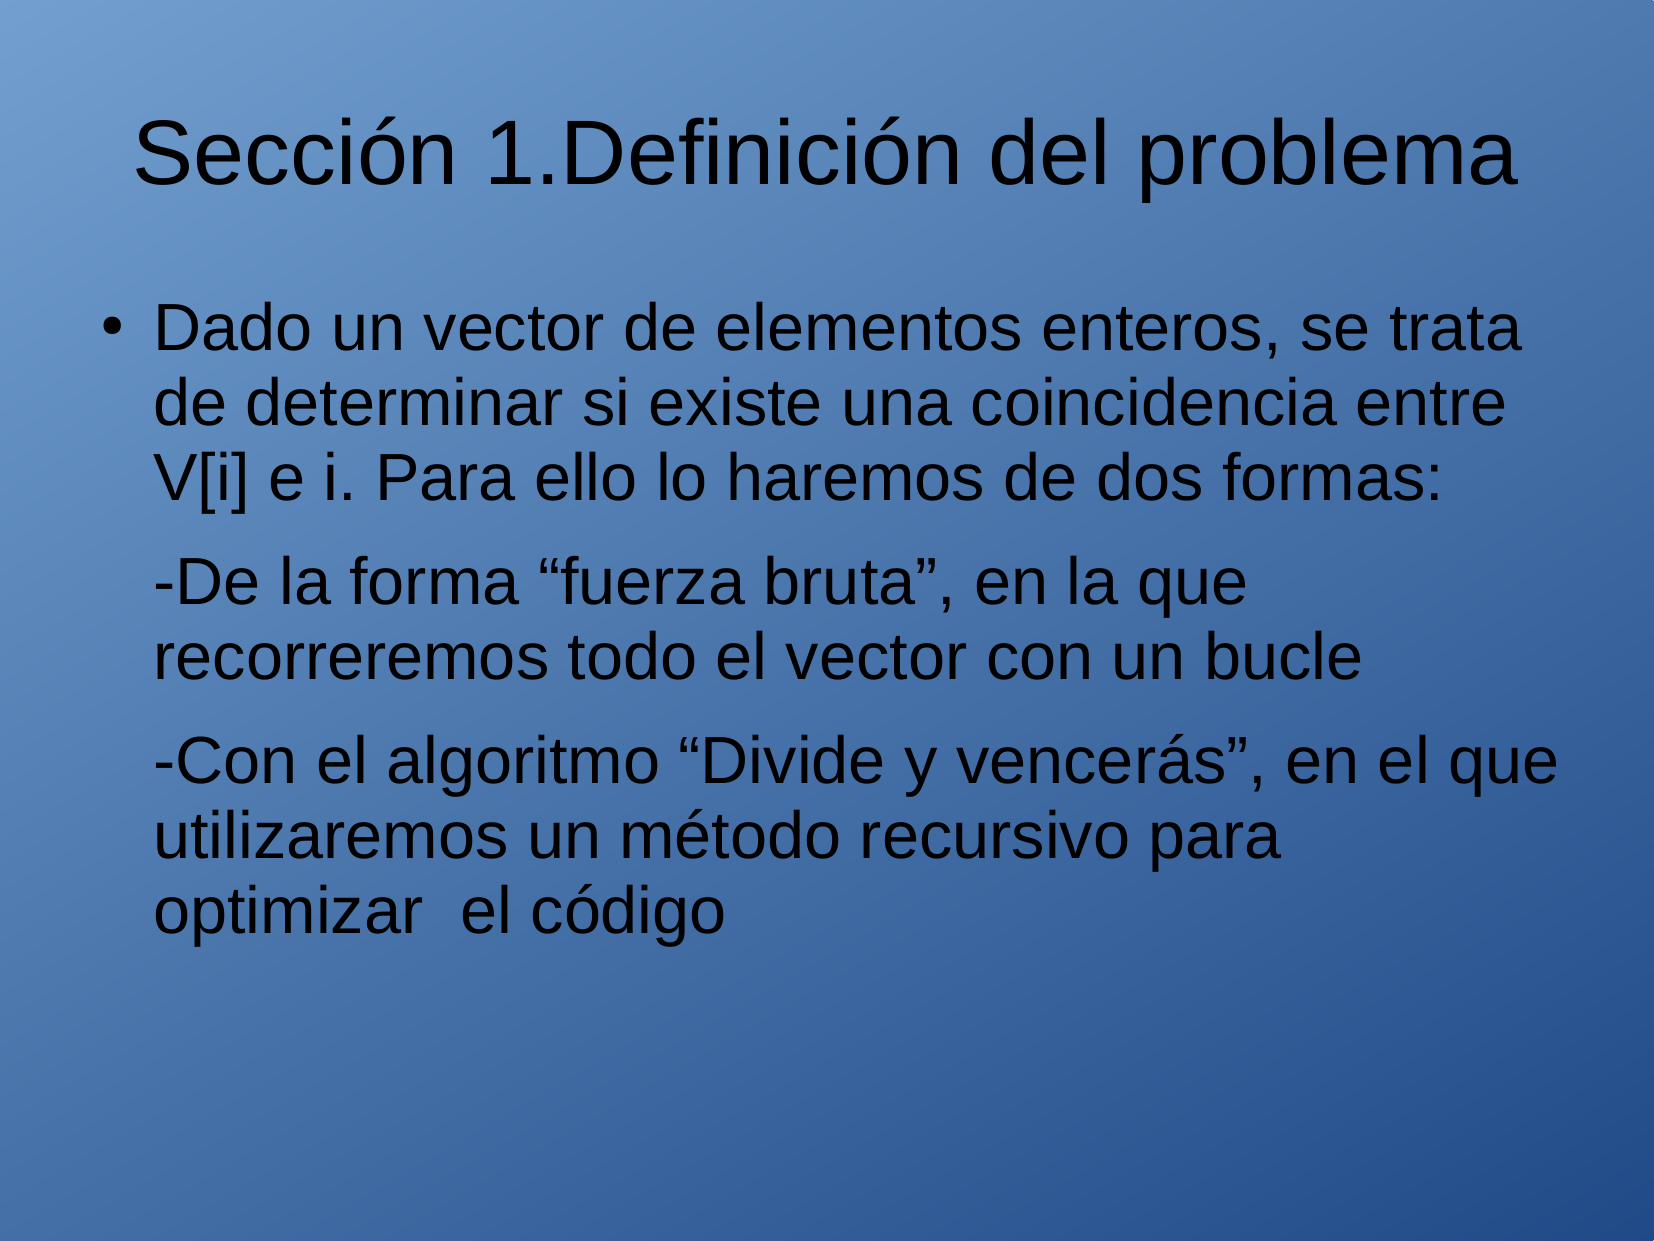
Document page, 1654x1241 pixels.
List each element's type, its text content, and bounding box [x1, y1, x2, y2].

title Sección 1.Definición del problema [82, 49, 1571, 257]
list Dado un vector de elementos enteros, se trata de determinar si existe una coincidencia entre V[i] e i. Para ello lo haremos de dos formas: -De la forma “fuerza bruta”, en la que recorreremos todo el vector con un bucle -Con el algoritmo “Divide y vencerás”, en el que utilizaremos un método recursivo para optimizar el código [82, 290, 1571, 1010]
